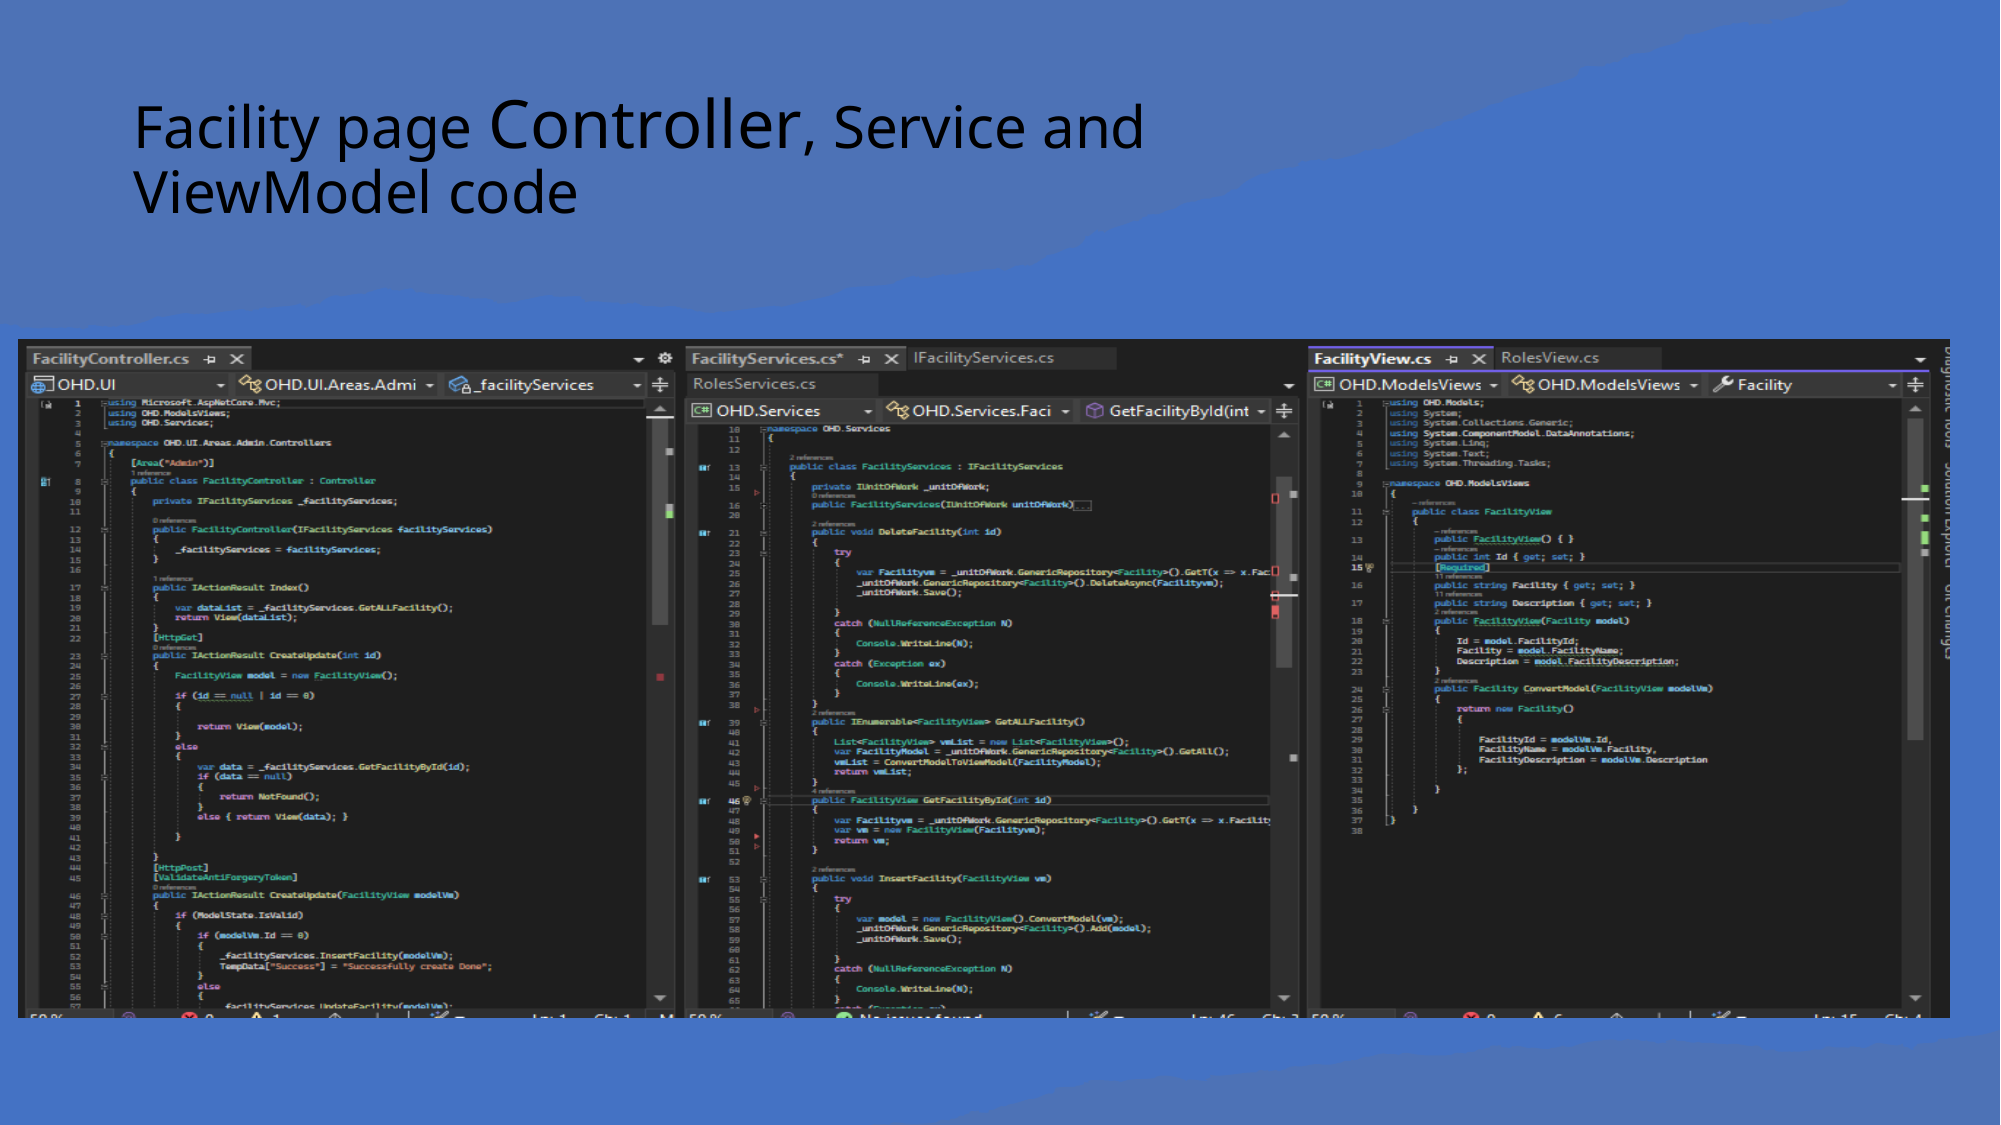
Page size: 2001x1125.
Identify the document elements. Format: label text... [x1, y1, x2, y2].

title Facility page Controller, Service and ViewModel code [118, 83, 1374, 206]
picture [18, 339, 1950, 1018]
text_box [0, 0, 2000, 1125]
